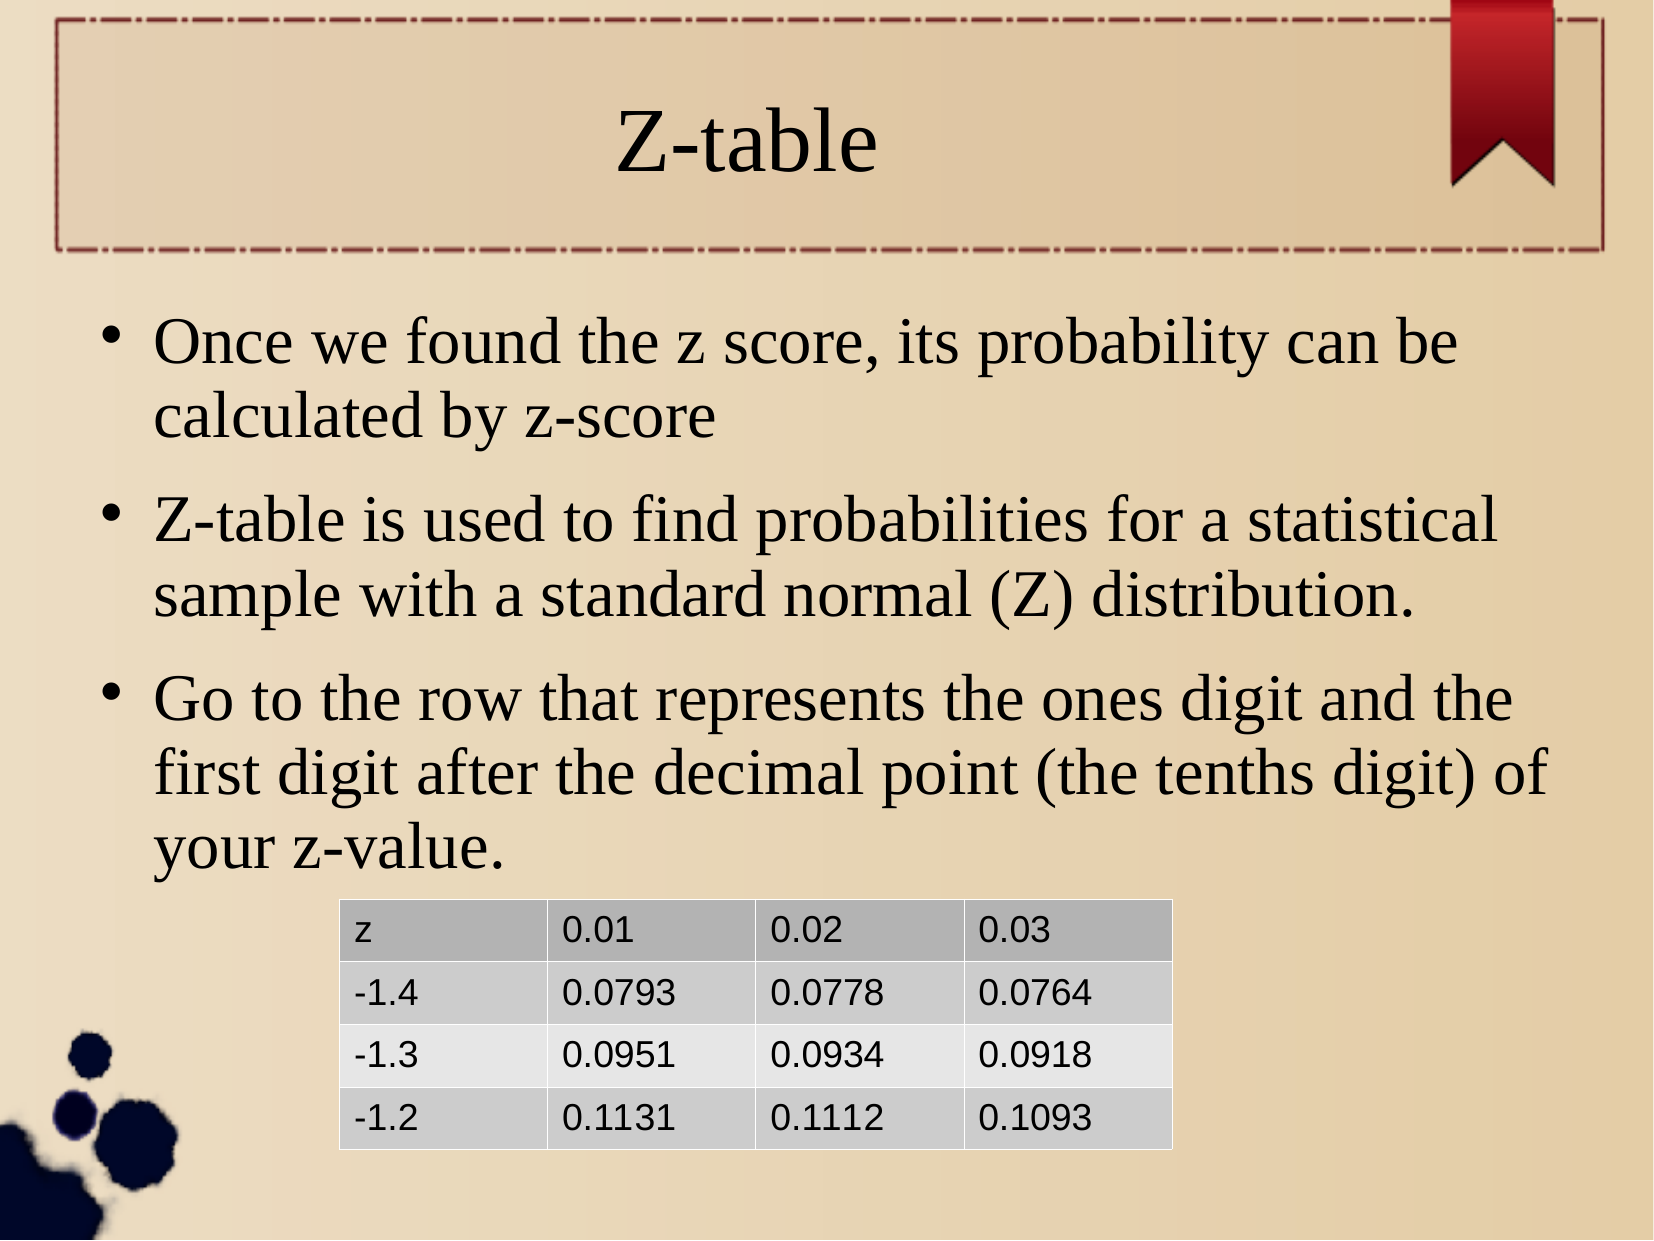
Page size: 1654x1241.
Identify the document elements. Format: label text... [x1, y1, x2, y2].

list Once we found the z score, its probability can be calculated by z-score Z-table is used to find probabilities for a statistical sample with a standard normal (Z) distribution. Go to the row that represents the ones digit and the first digit after the decimal point (the tenths digit) of your z-value. [82, 299, 1571, 1019]
table_cell 0.0764 [965, 962, 1172, 1024]
table_cell 0.1112 [756, 1088, 964, 1149]
table_header 0.01 [548, 900, 755, 961]
table_cell 0.0918 [965, 1025, 1172, 1087]
table_cell -1.3 [340, 1025, 547, 1087]
table_cell -1.2 [340, 1088, 547, 1149]
table_cell 0.0793 [548, 962, 755, 1024]
table_header z [340, 900, 547, 961]
table_cell 0.0934 [756, 1025, 964, 1087]
table_cell 0.1131 [548, 1088, 755, 1149]
table_cell -1.4 [340, 962, 547, 1024]
picture [0, 0, 1654, 1240]
table_header 0.02 [756, 900, 964, 961]
table_cell 0.0778 [756, 962, 964, 1024]
table_cell 0.0951 [548, 1025, 755, 1087]
title Z-table [82, 47, 1412, 229]
table_header 0.03 [965, 900, 1172, 961]
table_cell 0.1093 [965, 1088, 1172, 1149]
